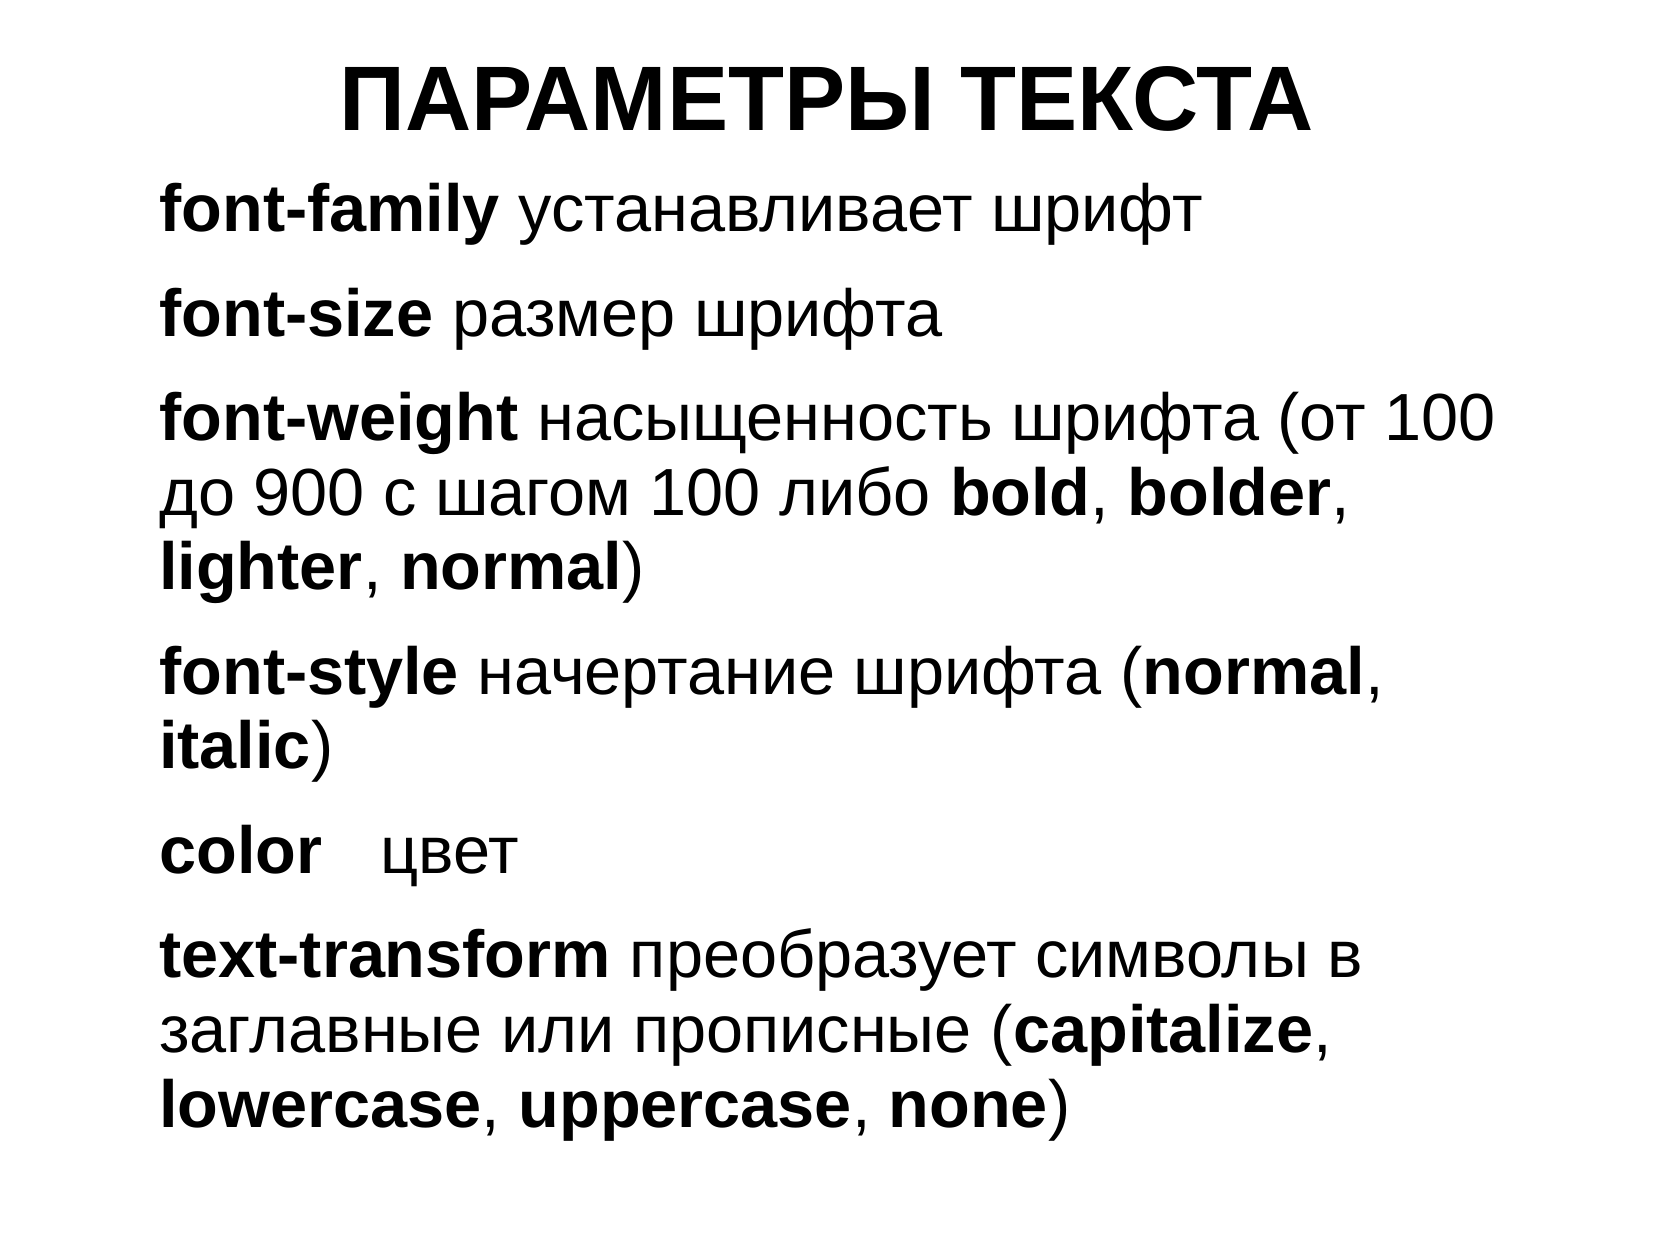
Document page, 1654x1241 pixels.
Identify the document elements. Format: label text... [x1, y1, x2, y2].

title ПАРАМЕТРЫ ТЕКСТА [82, 47, 1571, 150]
list font-family устанавливает шрифт font-size размер шрифта font-weight насыщенность шрифта (от 100 до 900 с шагом 100 либо bold, bolder, lighter, normal) font-style начертание шрифта (normal, italic) color цвет text-transform преобразует символы в заглавные или прописные (capitalize, lowercase, uppercase, none) [88, 171, 1506, 1182]
